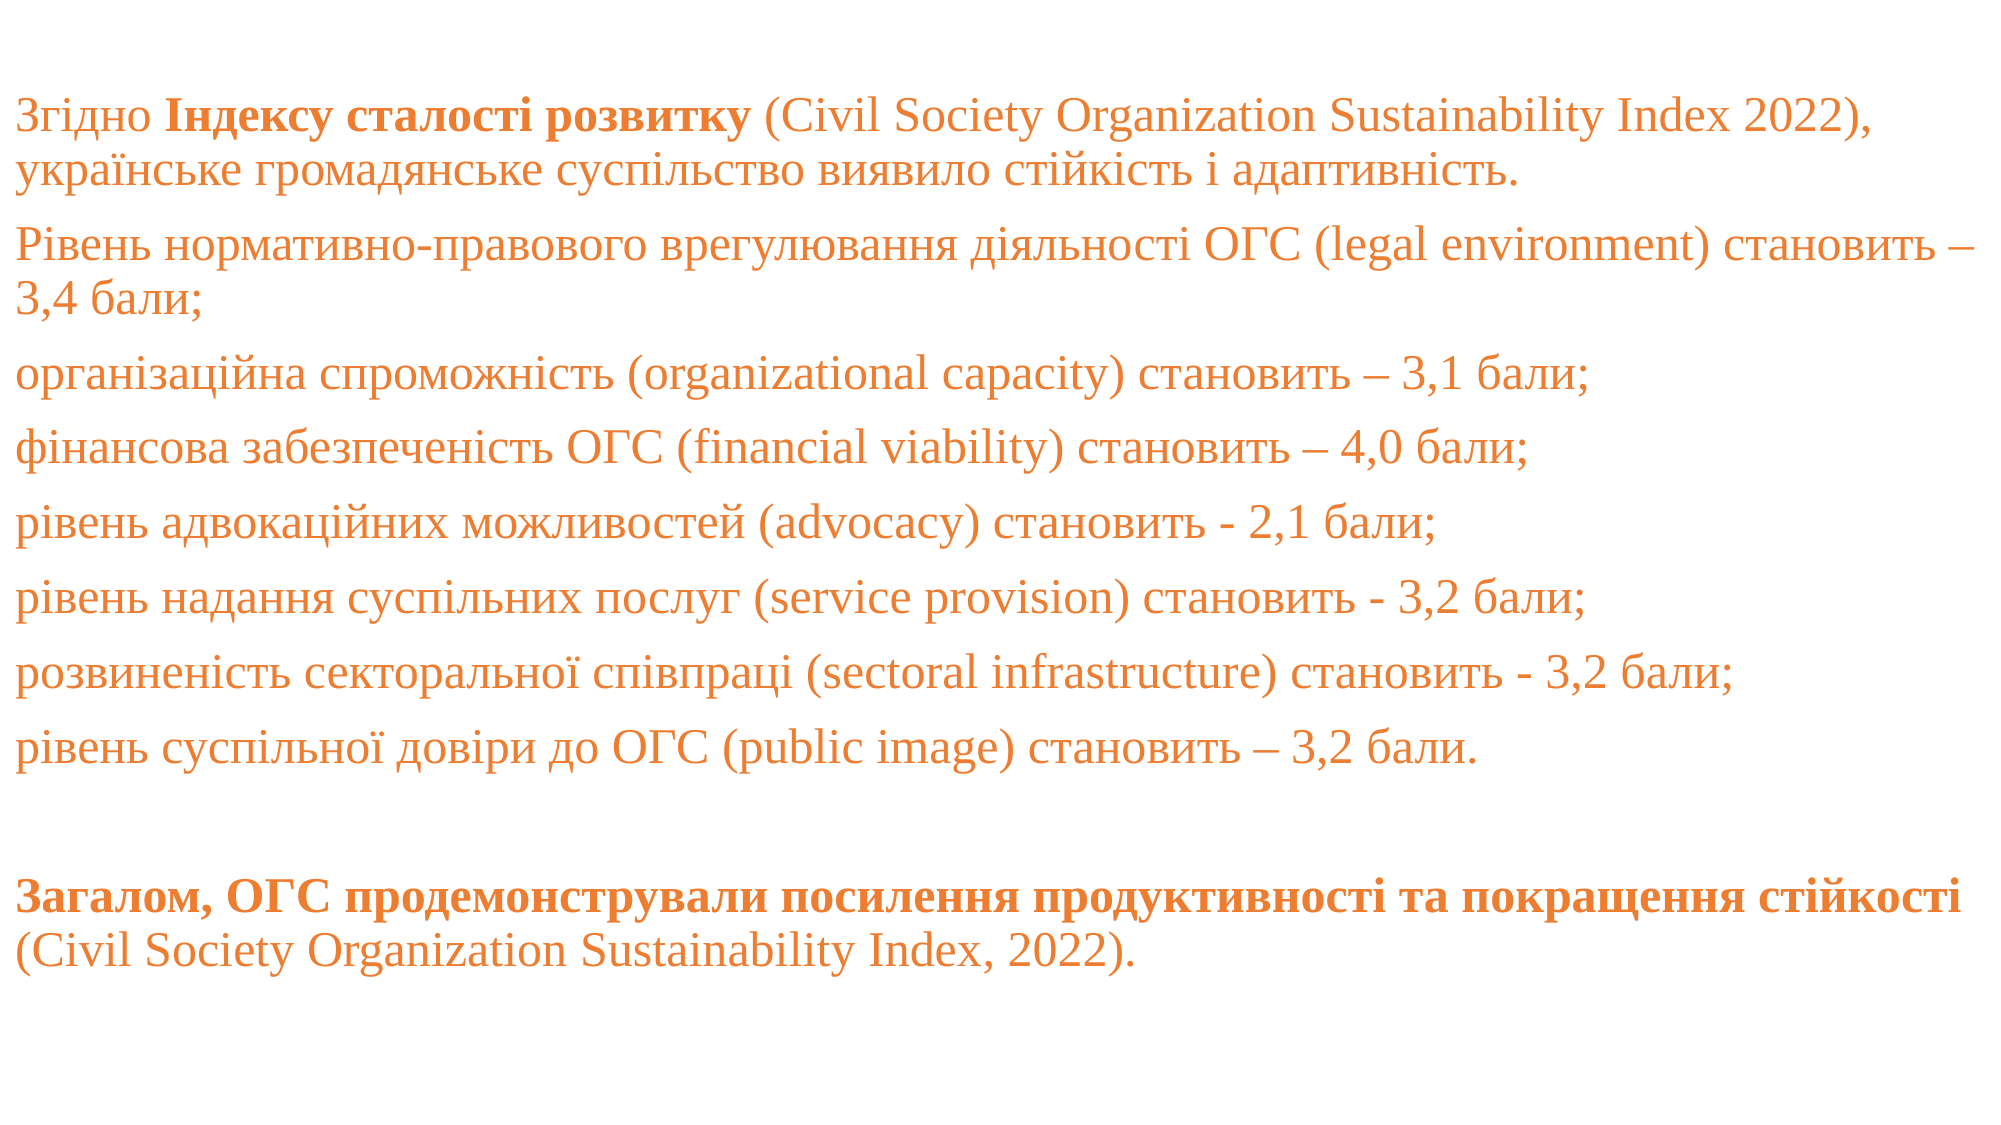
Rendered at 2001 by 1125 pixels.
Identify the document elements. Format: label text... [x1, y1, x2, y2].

list Згідно Індексу cталості розвитку (Civil Society Organization Sustainability Index 2022), українське громадянське суспільство виявило стійкість і адаптивність. Рівень нормативно-правового врегулювання діяльності ОГС (legal environment) становить – 3,4 бали; організаційна спроможність (organizational capacity) становить – 3,1 бали; фінансова забезпеченість ОГС (financial viability) становить – 4,0 бали; рівень адвокаційних можливостей (advocacy) становить - 2,1 бали; рівень надання суспільних послуг (service provision) становить - 3,2 бали; розвиненість секторальної співпраці (sectoral infrastructure) становить - 3,2 бали; рівень суспільної довіри до ОГС (public image) становить – 3,2 бали. Загалом, ОГС продемонстрували посилення продуктивності та покращення стійкості (Civil Society Organization Sustainability Index, 2022). [0, 0, 2000, 1125]
